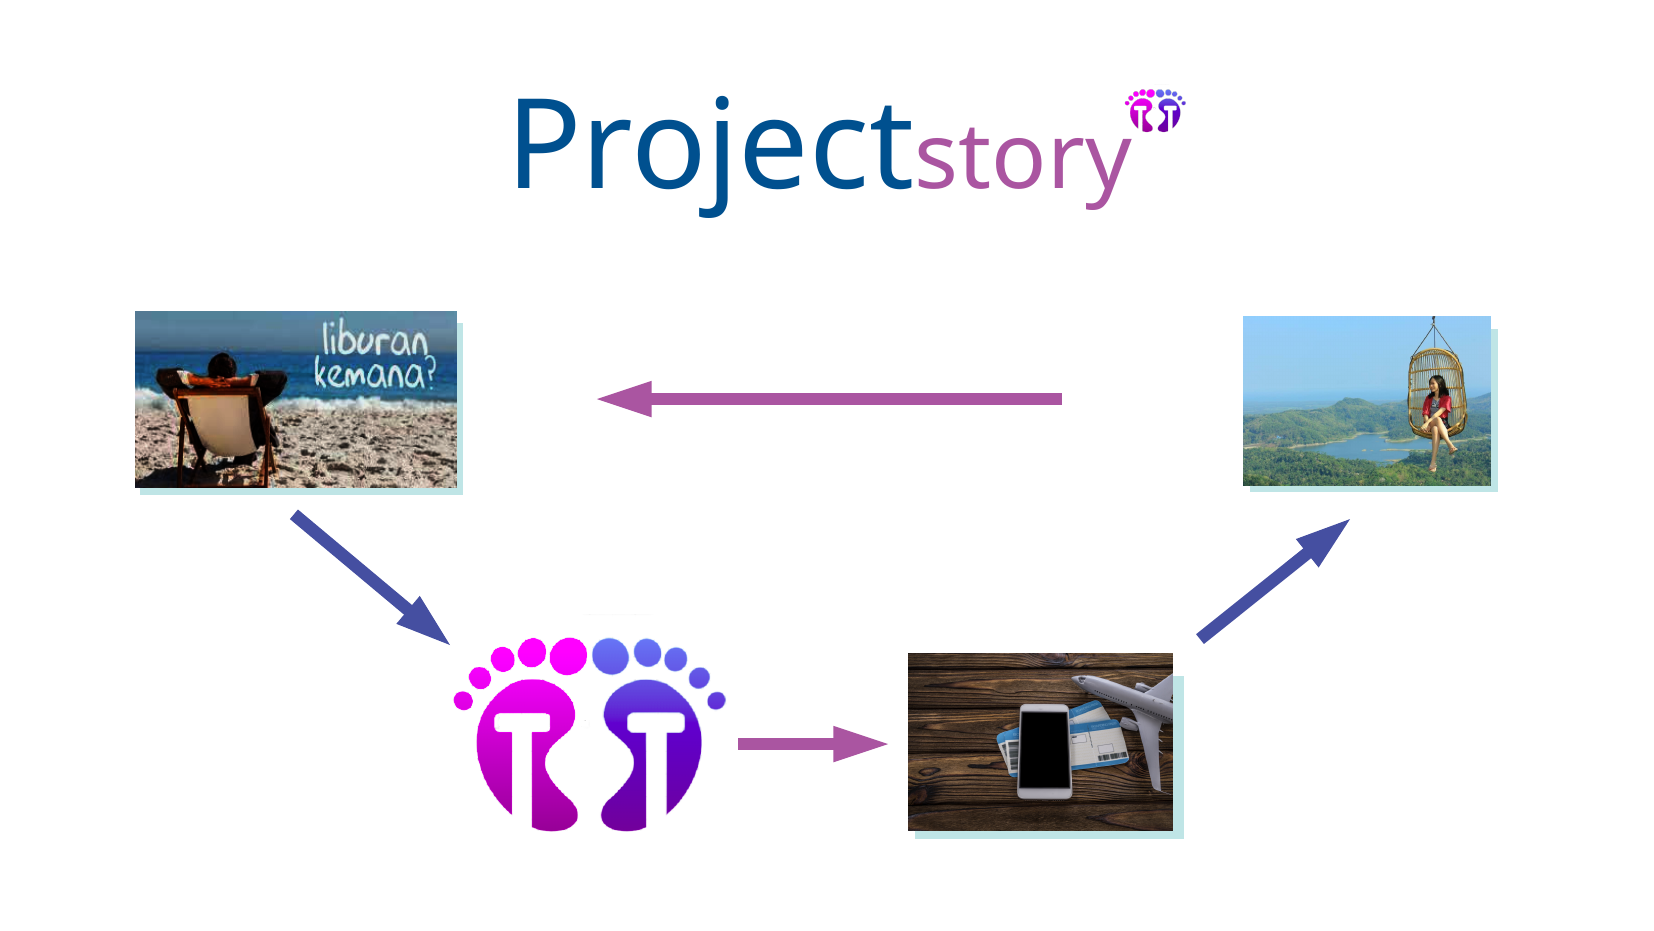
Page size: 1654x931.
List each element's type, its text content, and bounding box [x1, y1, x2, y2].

picture [135, 311, 457, 488]
text_box [1249, 328, 1499, 493]
title Projectstory [75, 62, 1564, 218]
text_box [139, 322, 464, 496]
picture [908, 653, 1173, 831]
picture [1115, 84, 1195, 134]
text_box [914, 675, 1185, 840]
picture [1243, 316, 1491, 486]
picture [409, 614, 767, 841]
